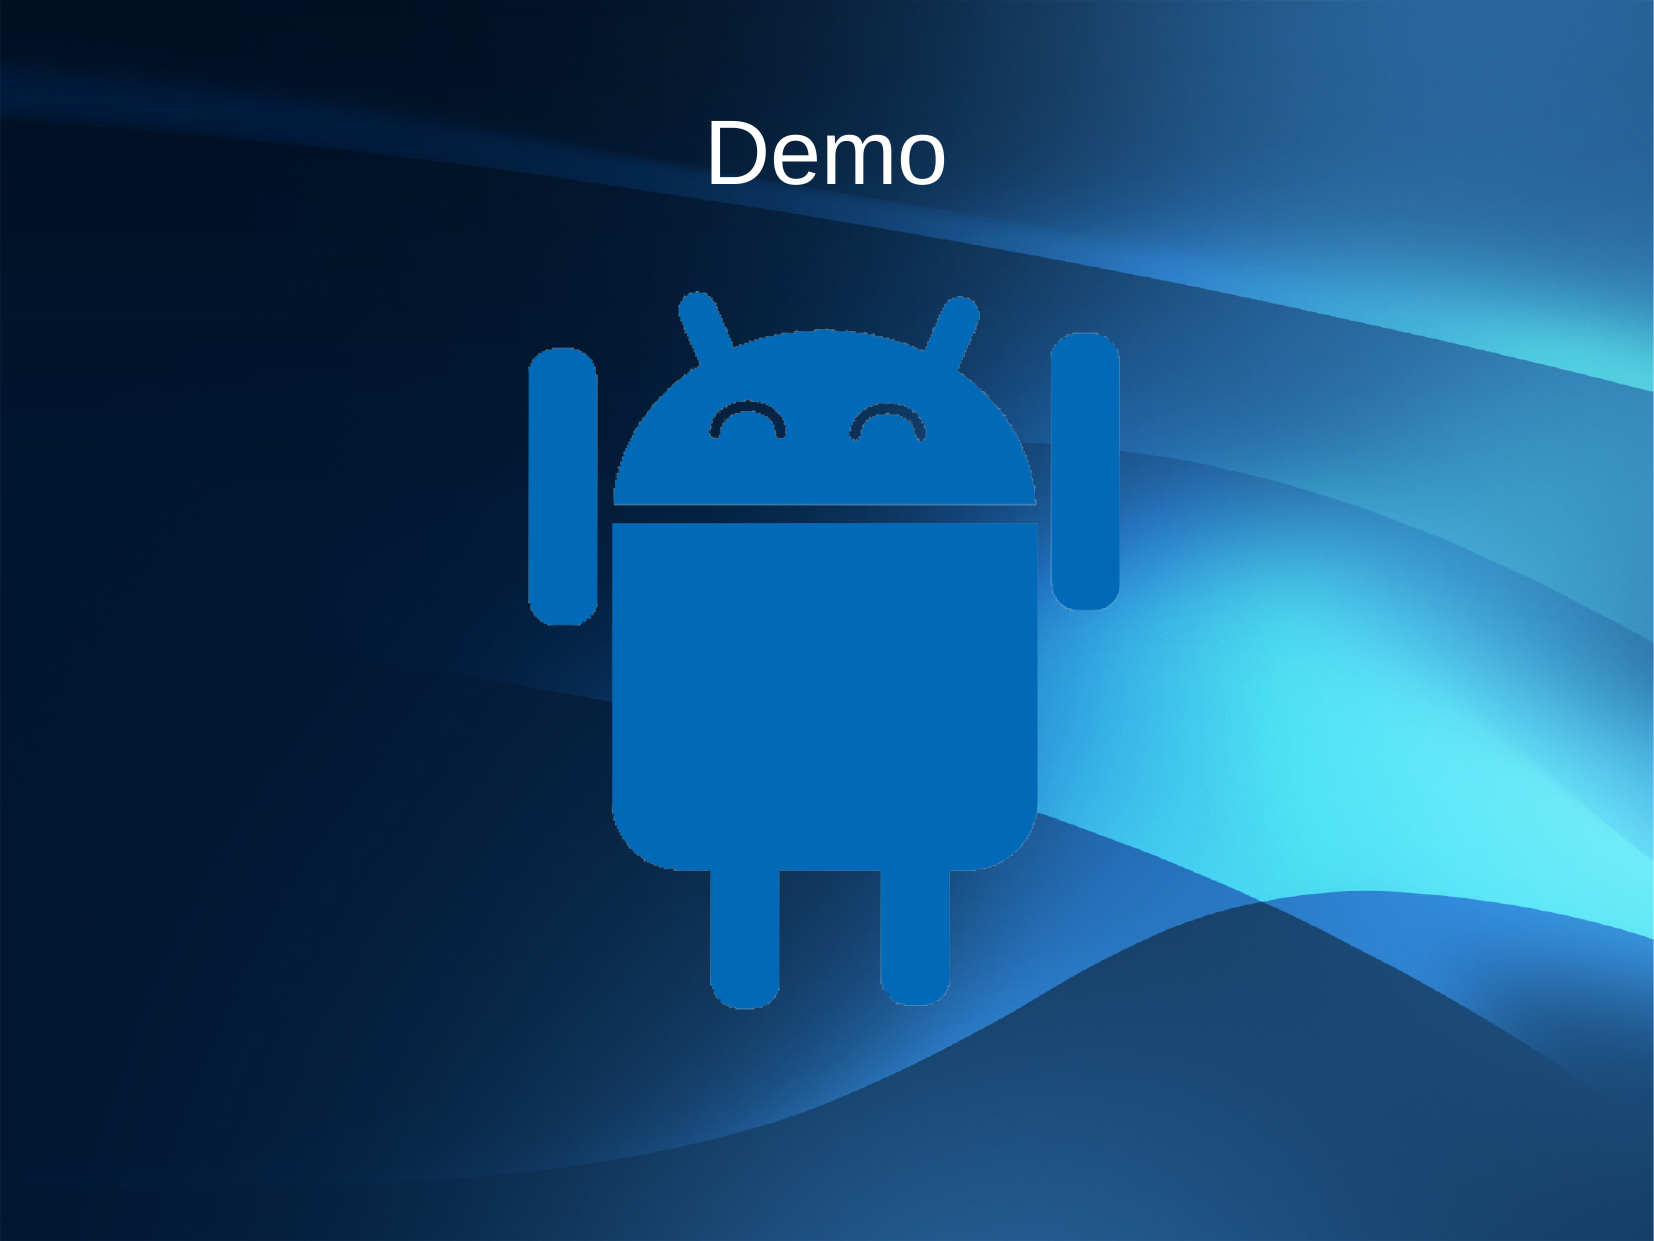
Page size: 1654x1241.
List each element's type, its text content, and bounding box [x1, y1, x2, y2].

title Demo [82, 49, 1571, 257]
picture [0, 0, 1654, 1241]
